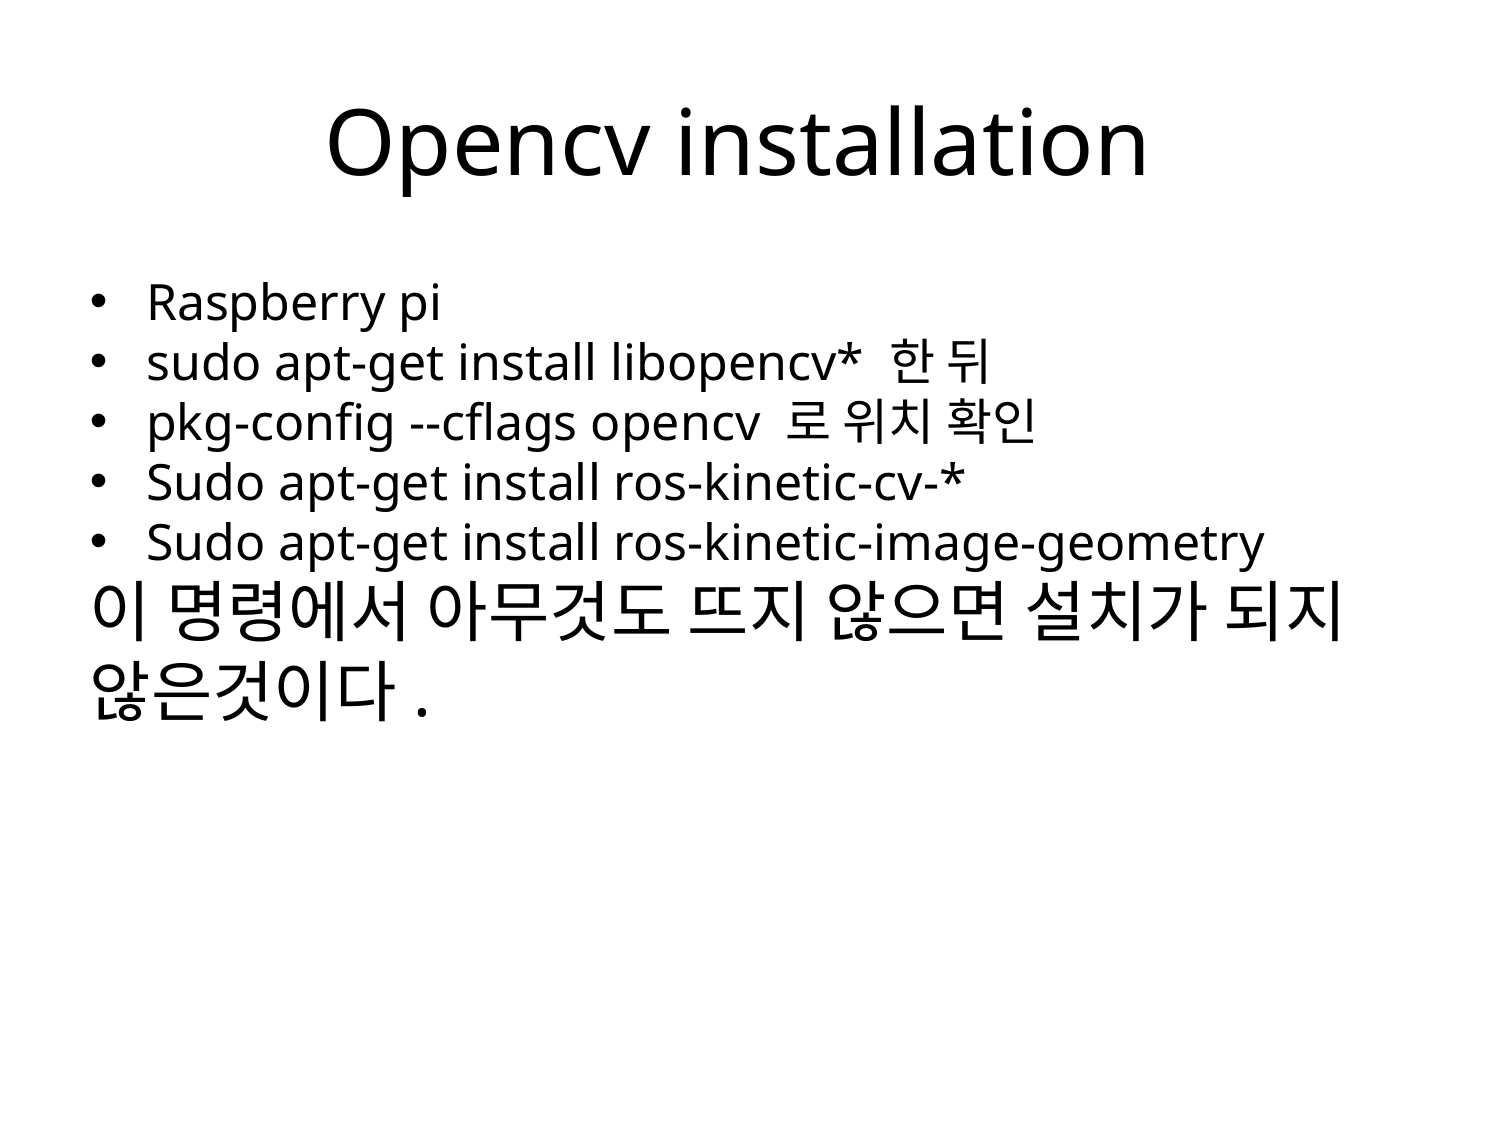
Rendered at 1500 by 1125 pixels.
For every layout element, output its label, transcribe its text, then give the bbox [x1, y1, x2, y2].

text_box Opencv installation [75, 45, 1425, 233]
text_box Raspberry pi sudo apt-get install libopencv* 한 뒤 pkg-config --cflags opencv 로 위치 확인 Sudo apt-get install ros-kinetic-cv-* Sudo apt-get install ros-kinetic-image-geometry 이 명령에서 아무것도 뜨지 않으면 설치가 되지 않은것이다. [75, 262, 1425, 1005]
